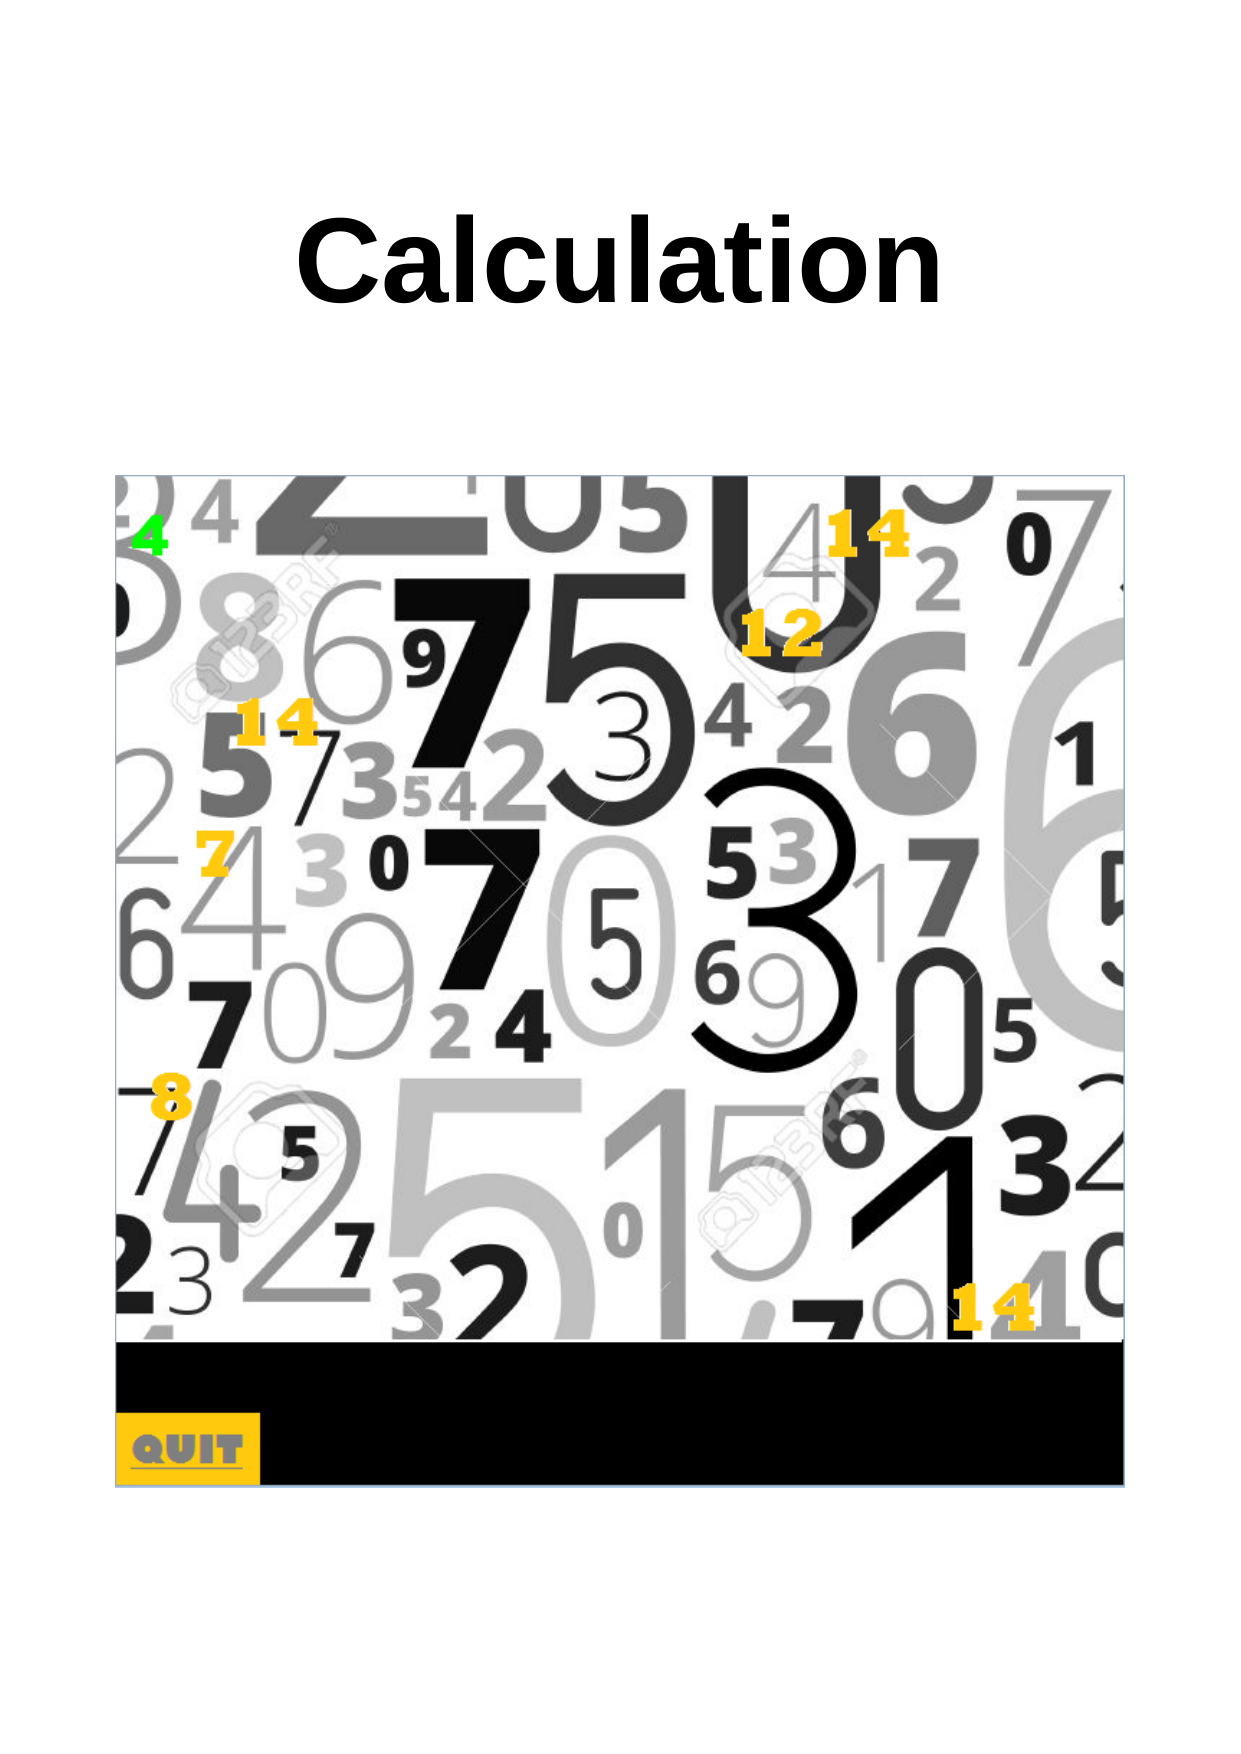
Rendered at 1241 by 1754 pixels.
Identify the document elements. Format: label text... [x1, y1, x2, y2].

picture [115, 475, 1125, 1488]
title Calculation [115, 124, 1125, 398]
